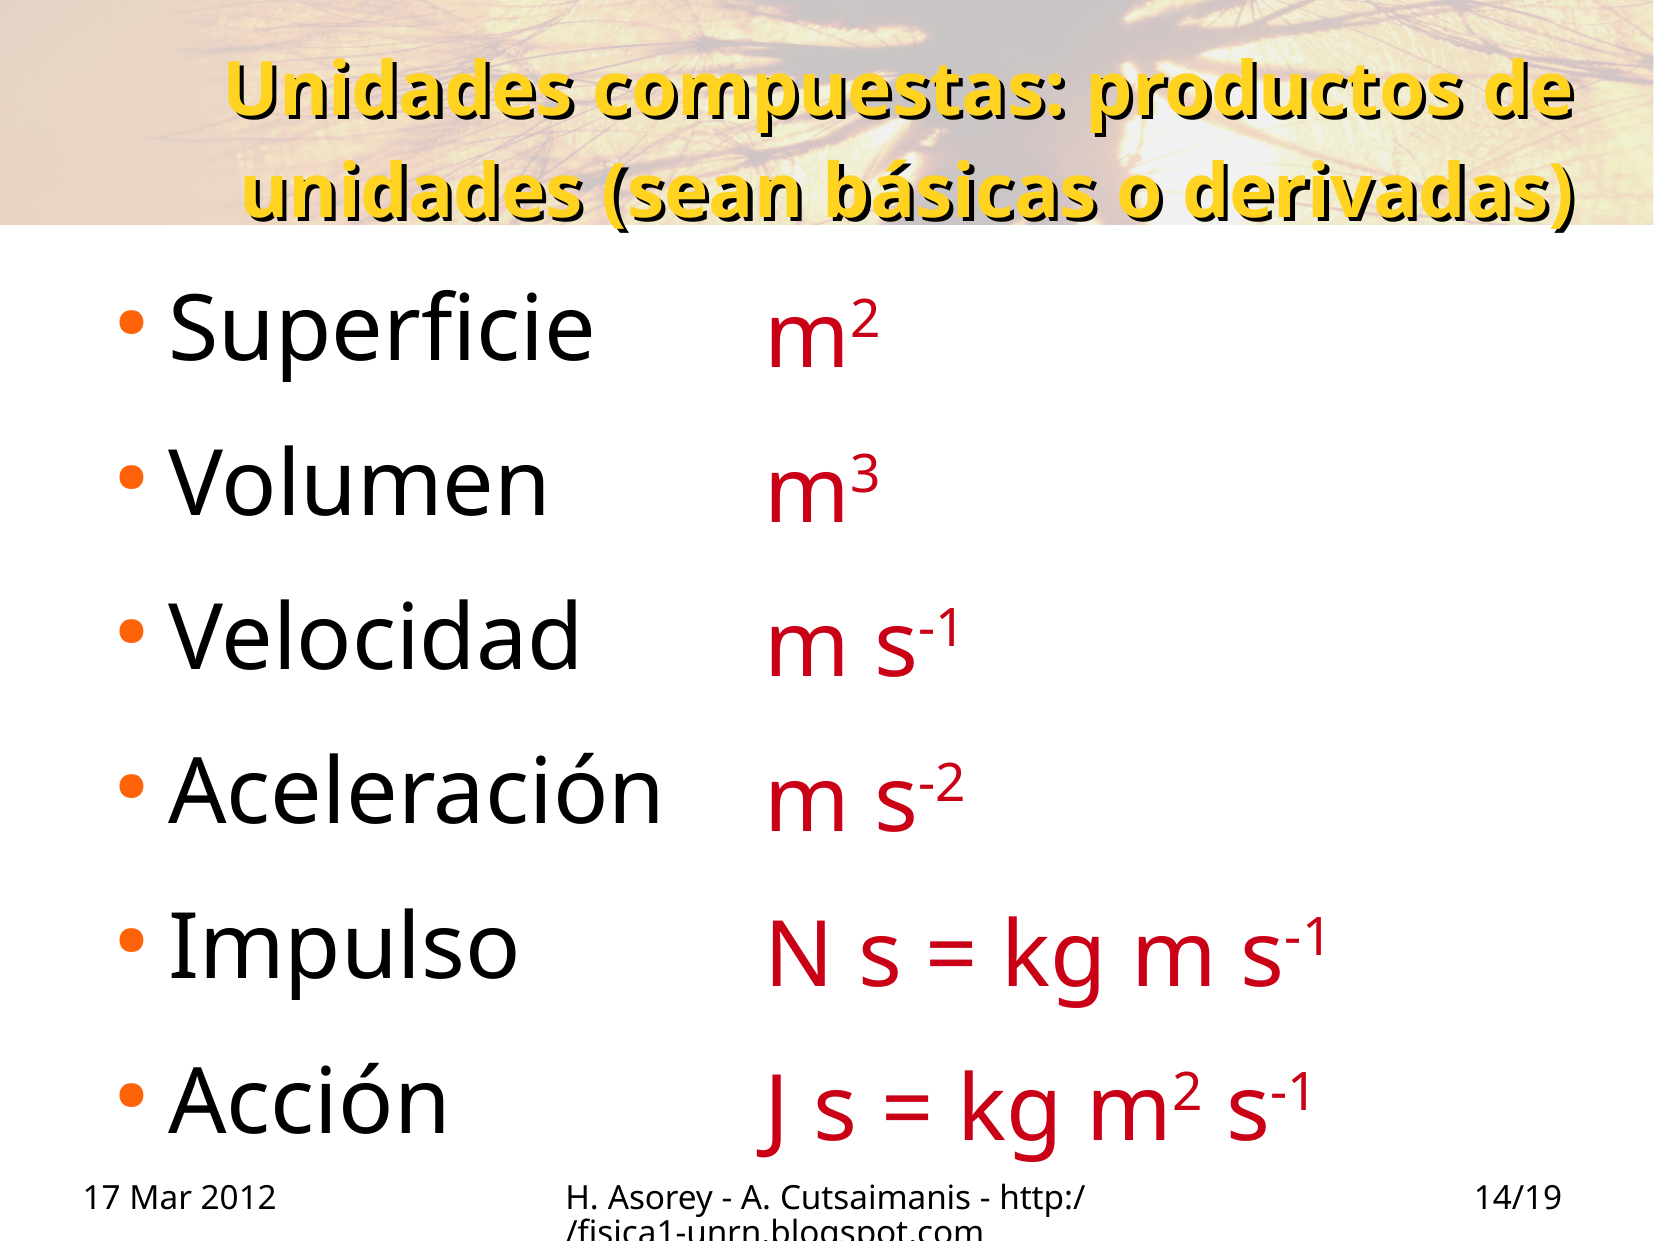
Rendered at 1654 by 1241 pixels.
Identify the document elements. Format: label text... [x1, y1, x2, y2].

text_box m2 m3 m s-1 m s-2 N s = kg m s-1 J s = kg m2 s-1 [750, 262, 1613, 1156]
title Unidades compuestas: productos de unidades (sean básicas o derivadas) [86, 39, 1576, 235]
picture [0, 0, 1654, 225]
text_box Superficie Volumen Velocidad Aceleración Impulso Acción [82, 255, 1571, 1141]
